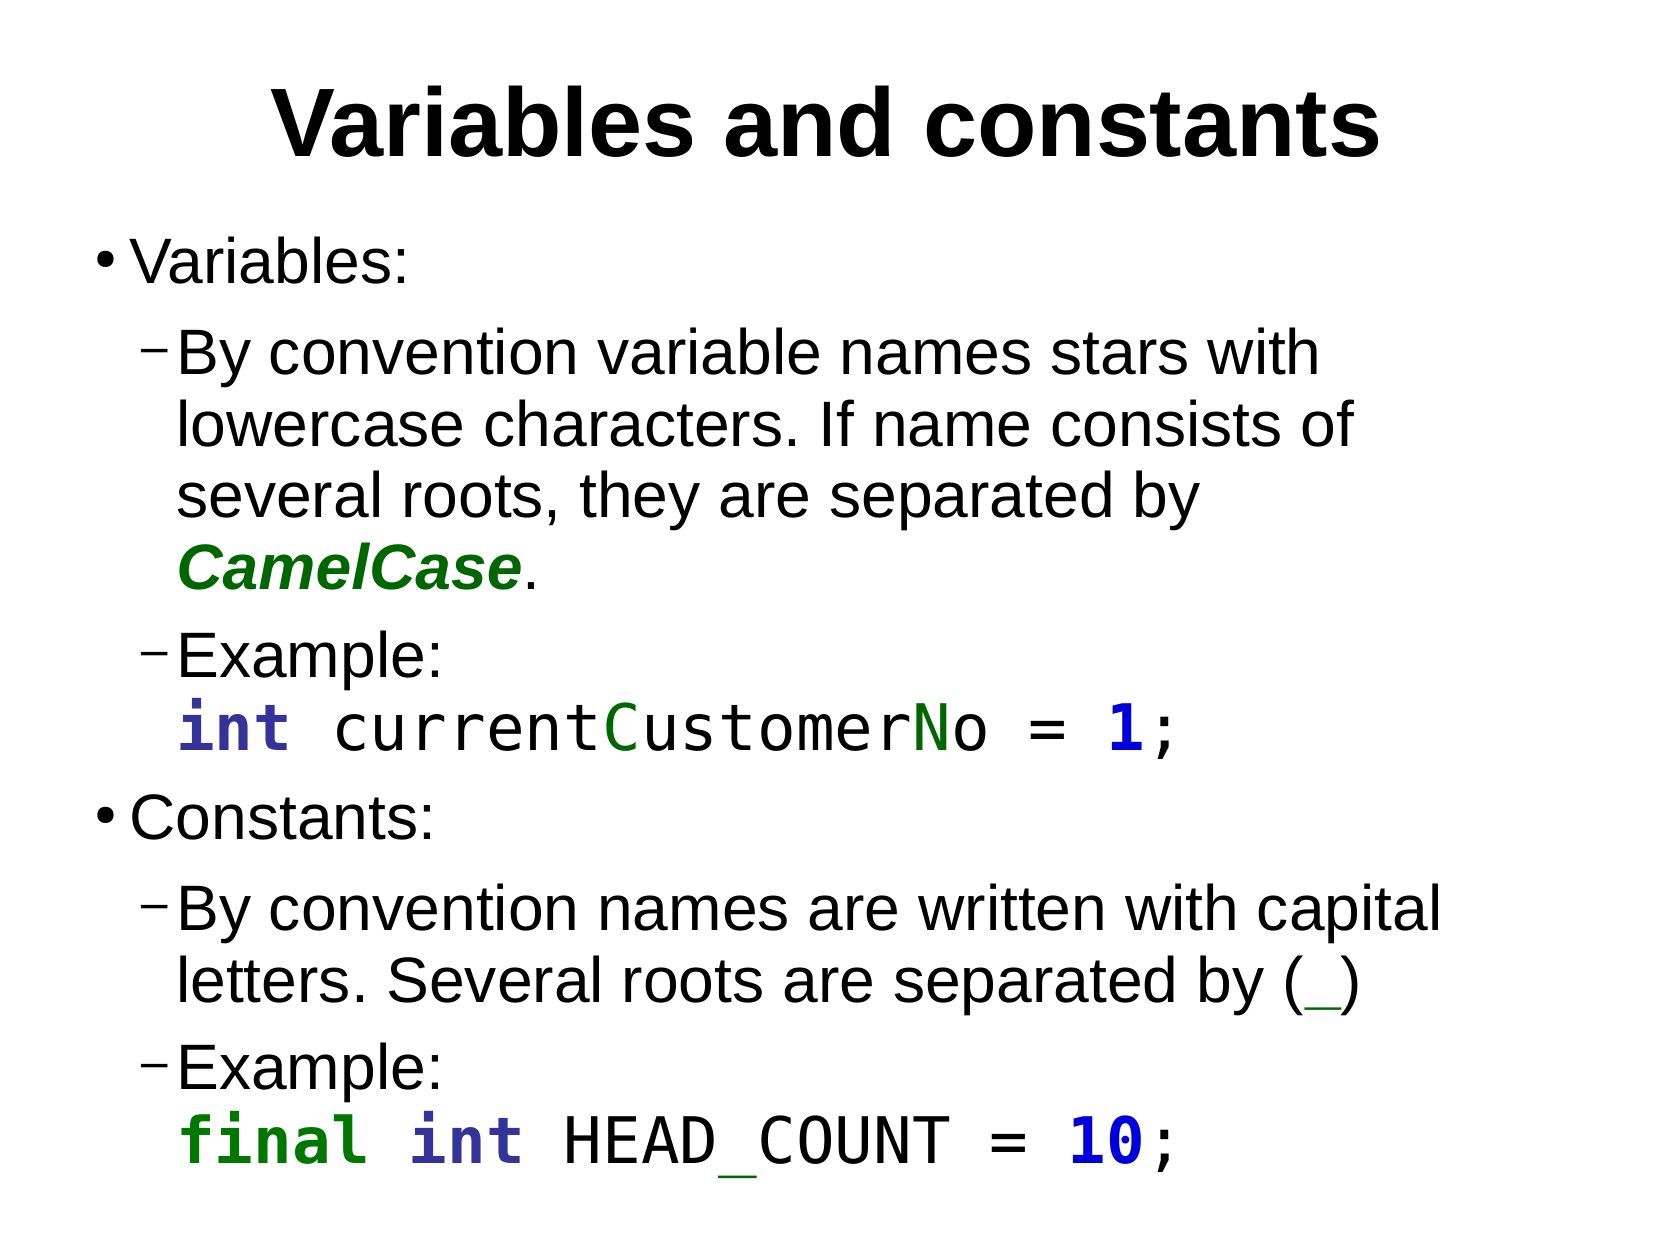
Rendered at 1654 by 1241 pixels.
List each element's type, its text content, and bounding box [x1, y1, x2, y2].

list Variables: By convention variable names stars with lowercase characters. If name consists of several roots, they are separated by CamelCase. Example: int currentCustomerNo = 1; Constants: By convention names are written with capital letters. Several roots are separated by (_) Example: final int HEAD_COUNT = 10; [82, 225, 1538, 1186]
title Variables and constants [82, 49, 1571, 196]
